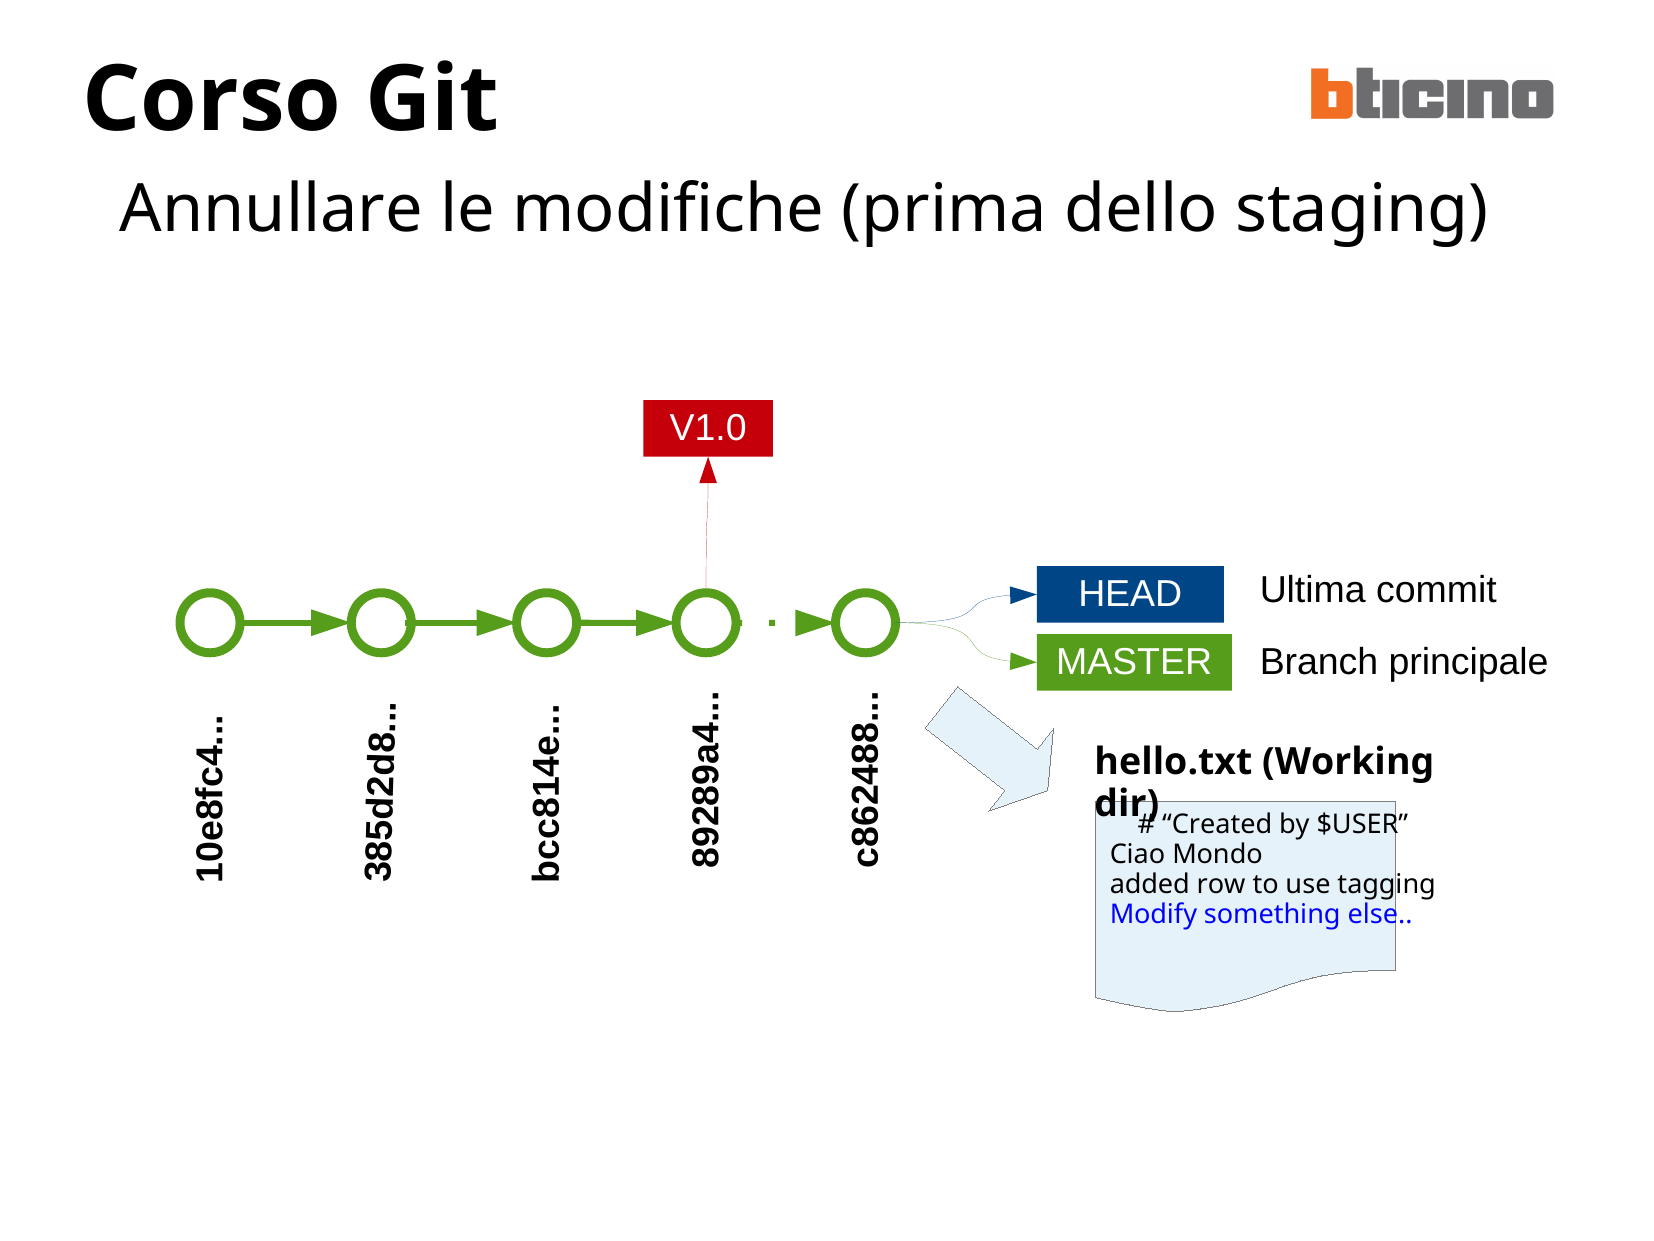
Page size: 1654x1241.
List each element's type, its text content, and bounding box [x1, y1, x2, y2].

text_box bcc814e... [518, 676, 575, 898]
text_box [925, 686, 1054, 812]
text_box c862488... [837, 670, 894, 883]
text_box # “Created by $USER” Ciao Mondo added row to use tagging Modify something else.. [1095, 801, 1396, 1012]
text_box Annullare le modifiche (prima dello staging) [105, 165, 1576, 301]
text_box Ultima commit [1245, 561, 1546, 622]
text_box MASTER [1036, 634, 1232, 691]
text_box hello.txt (Working dir) [1079, 734, 1501, 791]
text_box Branch principale [1245, 633, 1576, 691]
text_box 89289a4... [677, 670, 735, 883]
text_box HEAD [1036, 566, 1224, 623]
text_box V1.0 [643, 400, 773, 457]
text_box 10e8fc4... [181, 670, 239, 898]
text_box 385d2d8... [349, 675, 413, 898]
title Corso Git [82, 48, 1570, 151]
